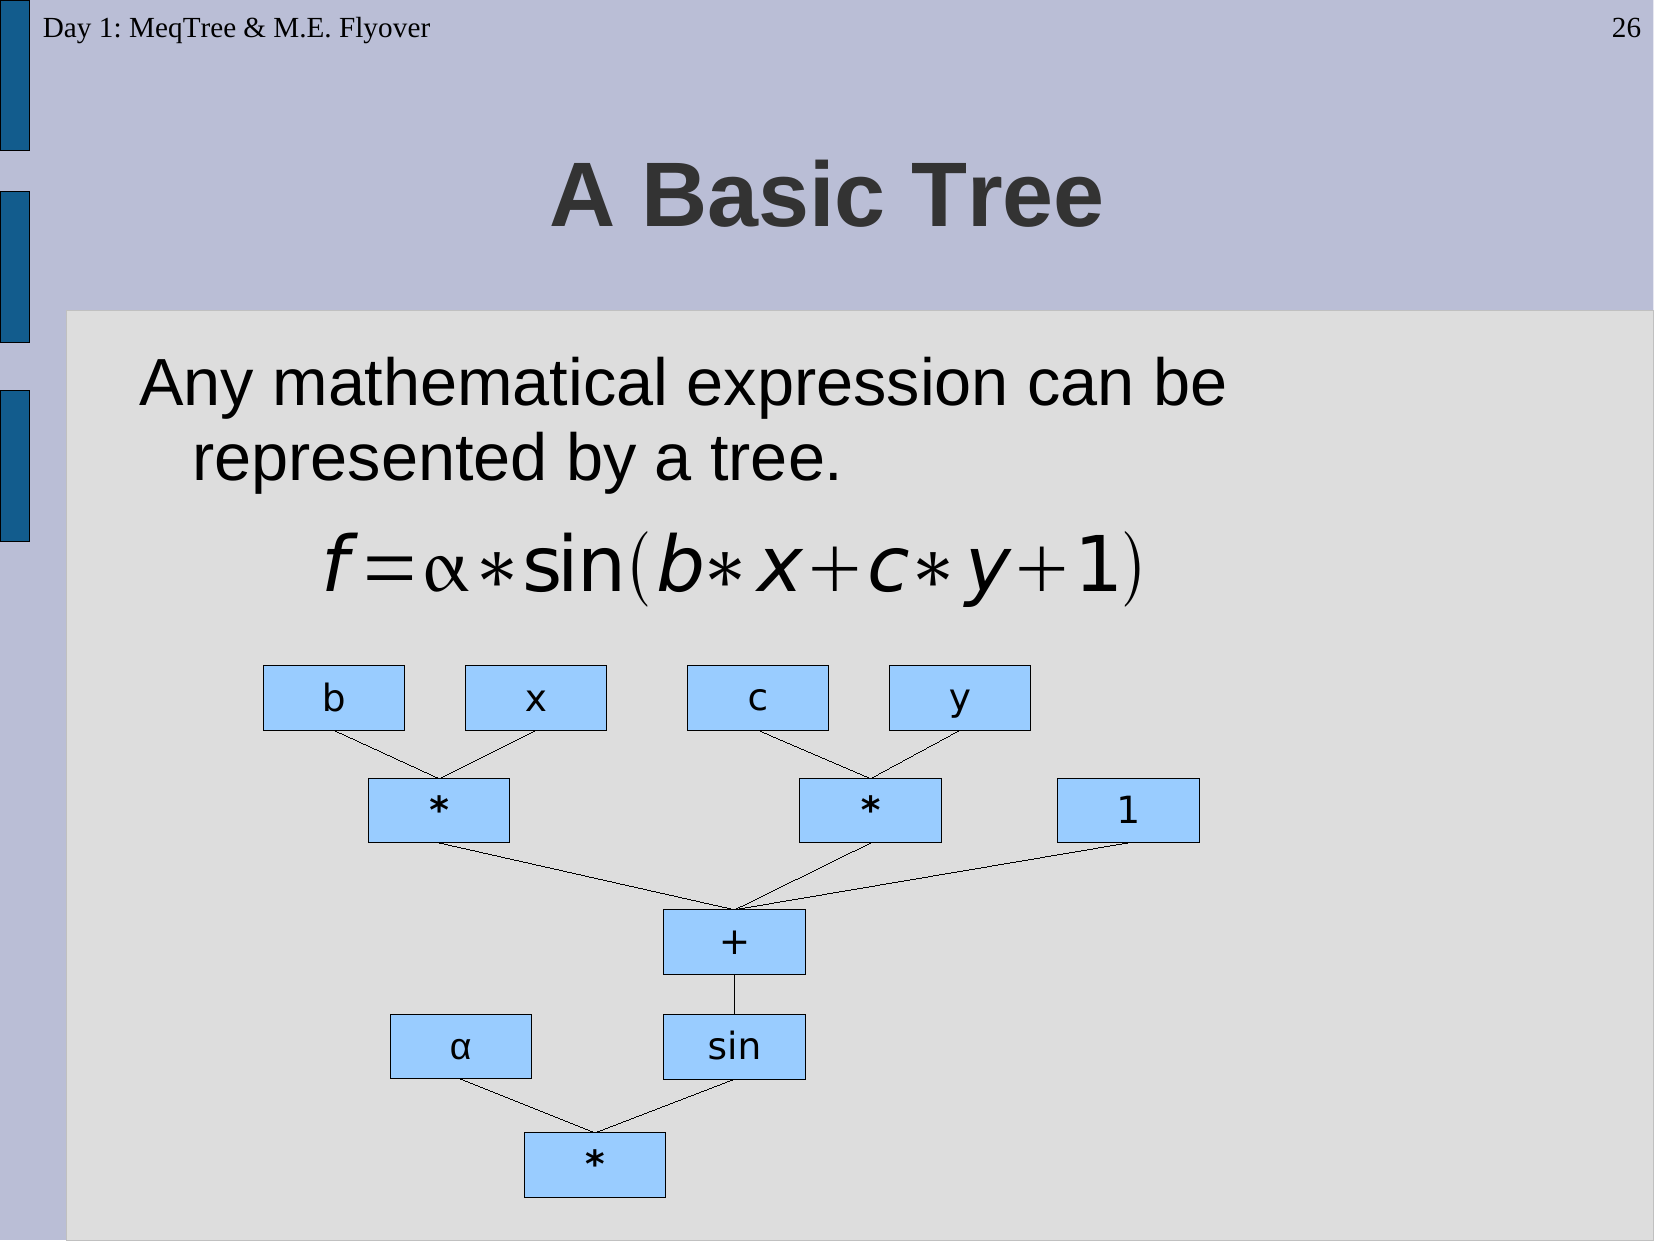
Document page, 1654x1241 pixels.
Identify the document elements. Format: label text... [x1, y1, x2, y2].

list Any mathematical expression can be represented by a tree. [121, 344, 1534, 1127]
text_box 1 [1057, 778, 1200, 843]
title A Basic Tree [121, 91, 1534, 299]
text_box c [687, 665, 829, 731]
text_box + [663, 909, 806, 975]
text_box b [263, 665, 405, 731]
text_box * [799, 778, 942, 843]
text_box sin [663, 1014, 806, 1080]
text_box * [524, 1132, 666, 1198]
text_box α [390, 1014, 532, 1079]
chart [314, 520, 1152, 612]
text_box y [889, 665, 1031, 731]
text_box x [465, 665, 607, 731]
text_box * [368, 778, 510, 843]
